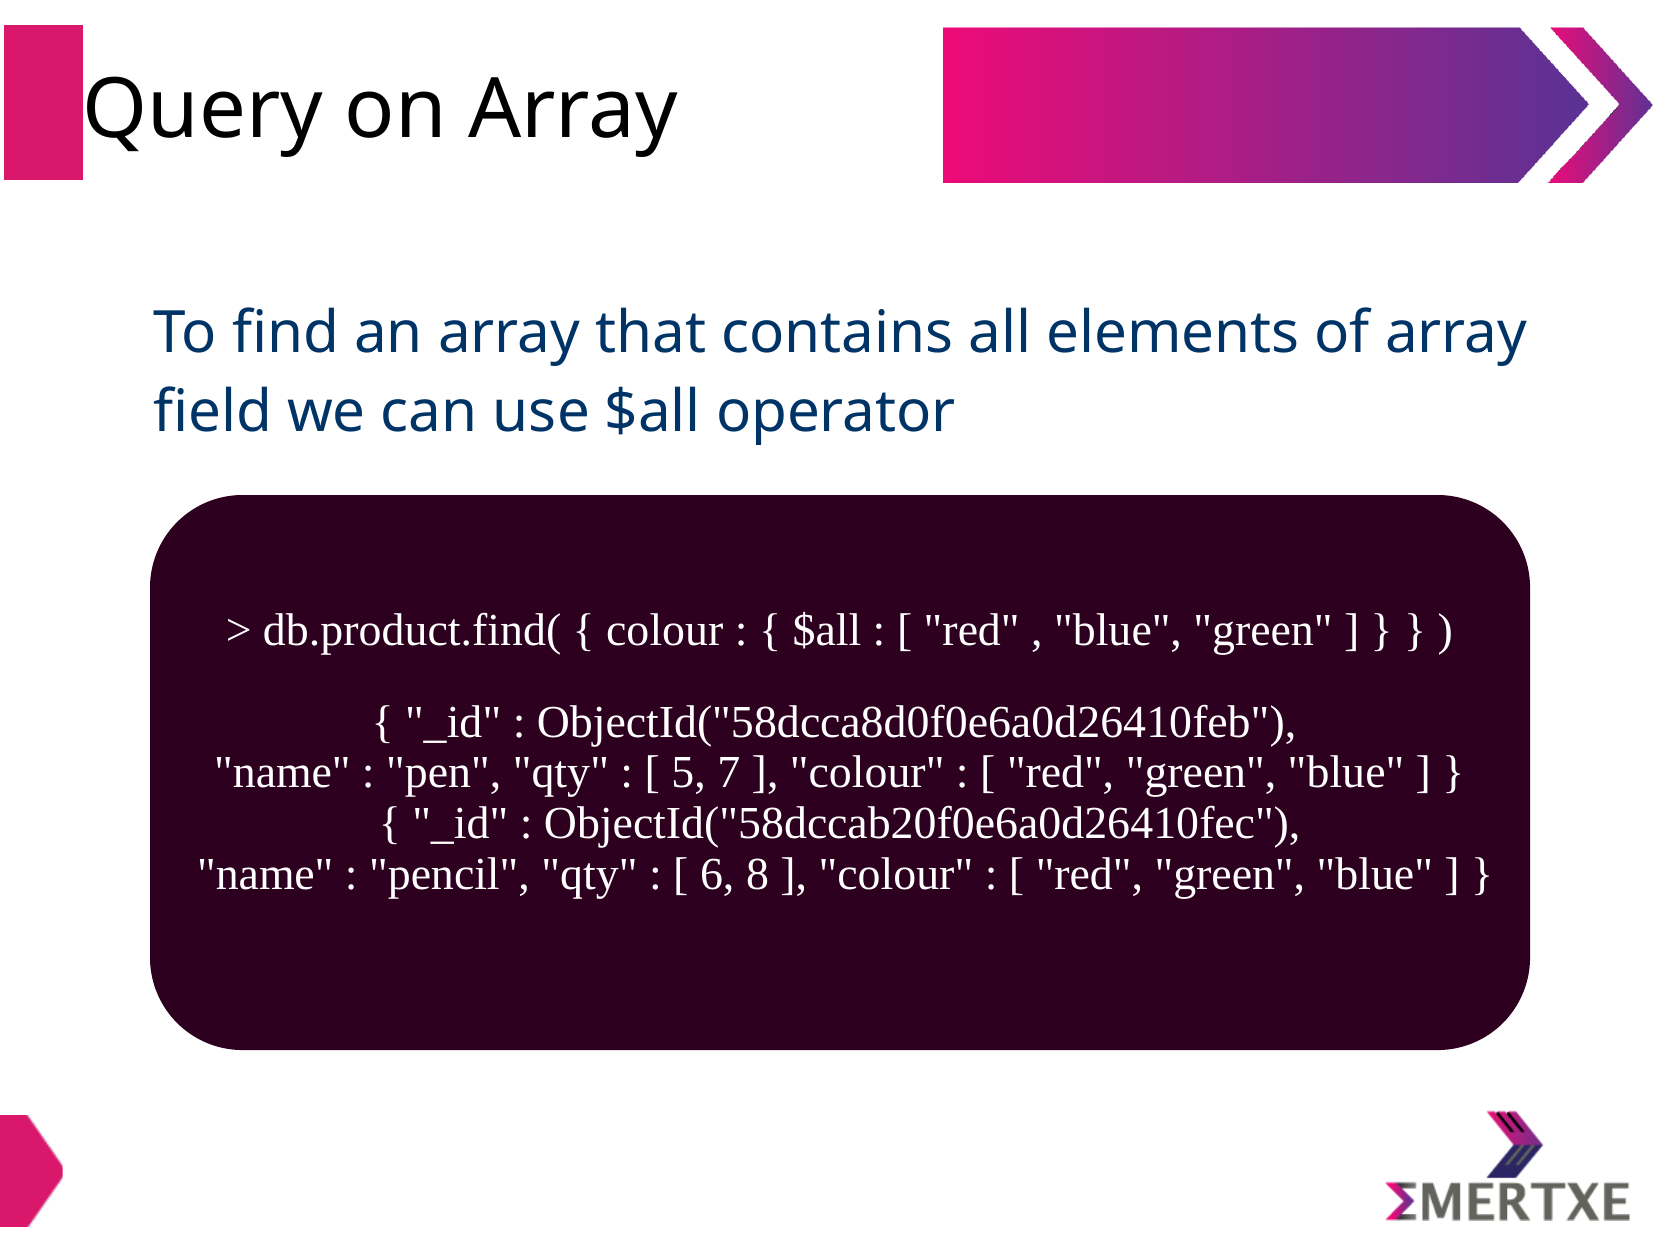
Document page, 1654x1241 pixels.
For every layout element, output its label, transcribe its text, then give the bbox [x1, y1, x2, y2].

list To find an array that contains all elements of array field we can use $all operator [82, 290, 1571, 1010]
picture [1385, 1107, 1631, 1221]
title Query on Array [82, 2, 1571, 210]
picture [1571, 27, 1653, 183]
text_box > db.product.find( { colour : { $all : [ "red" , "blue", "green" ] } } ) { "_id" : ObjectId("58dcca8d0f0e6a0d26410feb"), "name" : "pen", "qty" : [ 5, 7 ], "colour" : [ "red", "green", "blue" ] } { "_id" : ObjectId("58dccab20f0e6a0d26410fec"), "name" : "pencil", "qty" : [ 6, 8 ], "colour" : [ "red", "green", "blue" ] } [150, 495, 1531, 1051]
